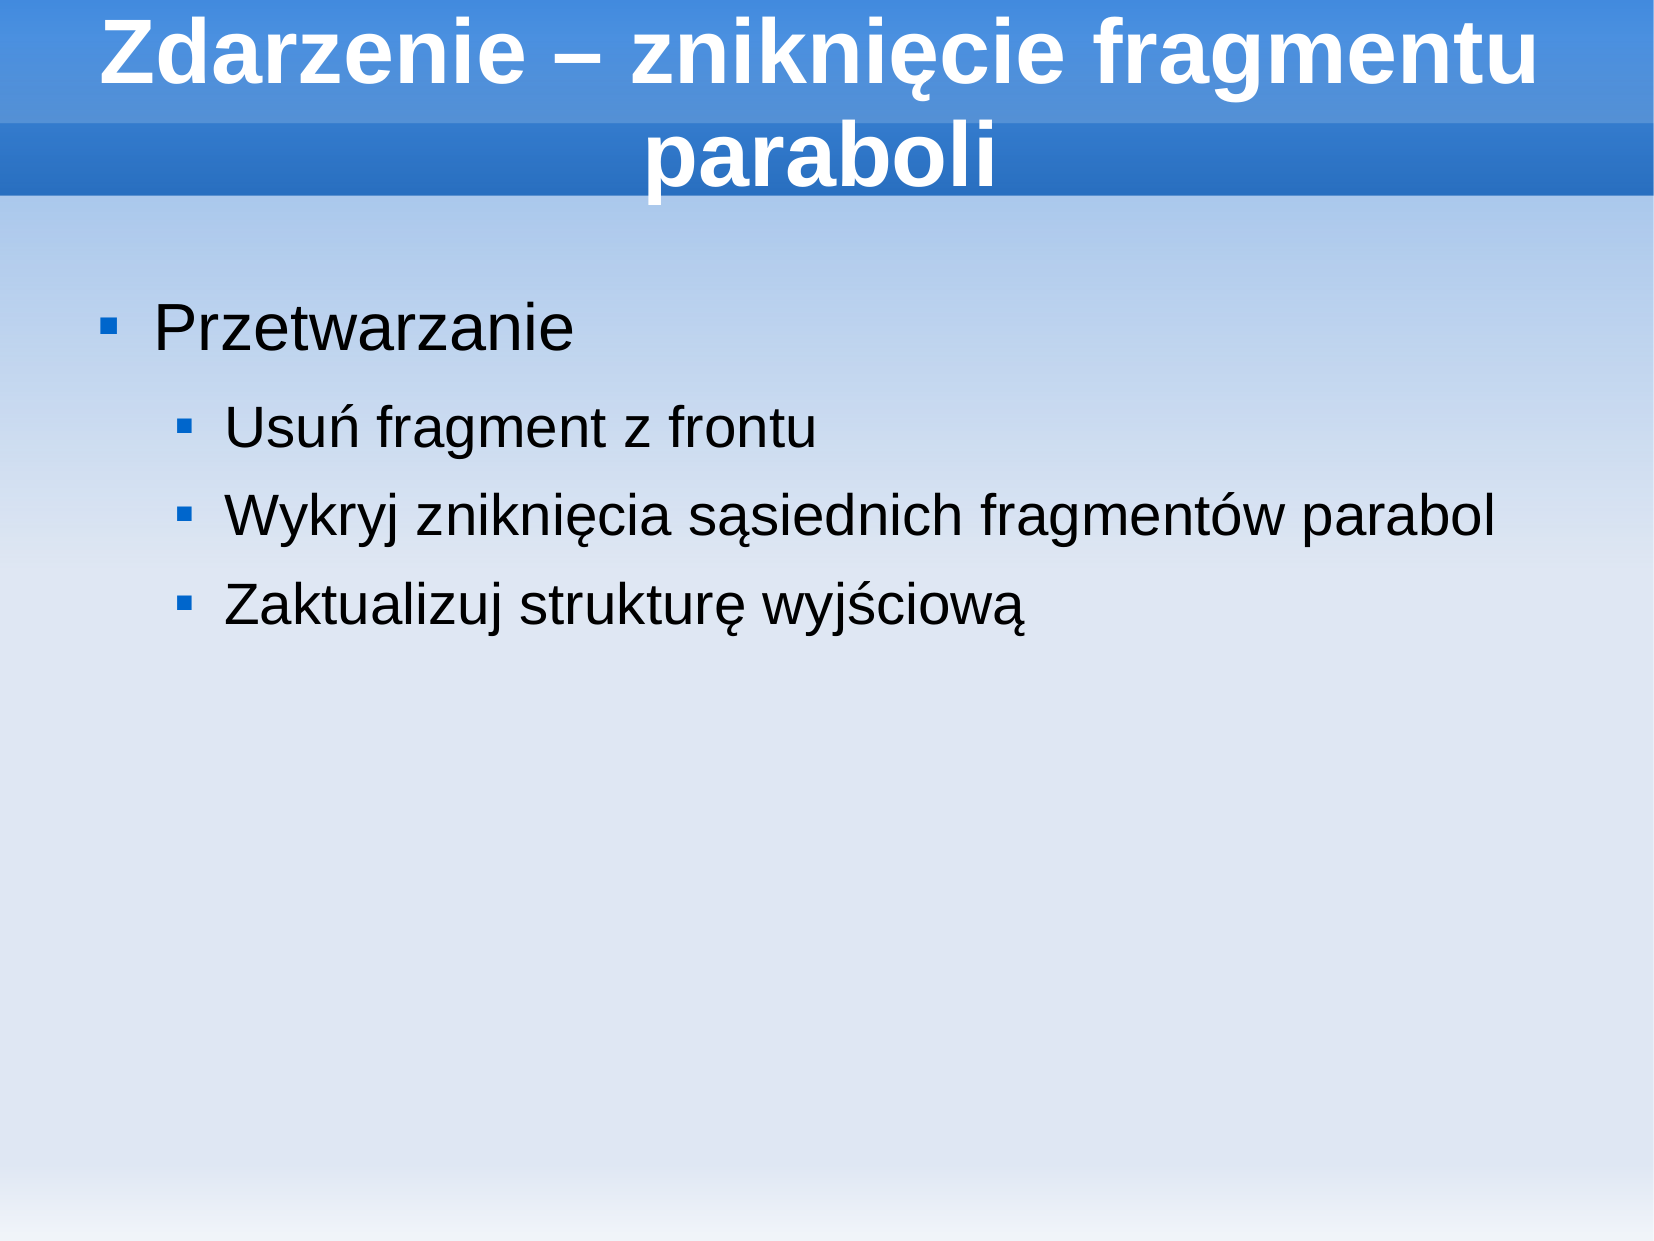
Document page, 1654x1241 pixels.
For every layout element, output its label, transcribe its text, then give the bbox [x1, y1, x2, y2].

list Przetwarzanie Usuń fragment z frontu Wykryj zniknięcia sąsiednich fragmentów parabol Zaktualizuj strukturę wyjściową [82, 290, 1571, 1109]
picture [0, 0, 1654, 1241]
title Zdarzenie – zniknięcie fragmentu paraboli [76, 0, 1565, 208]
